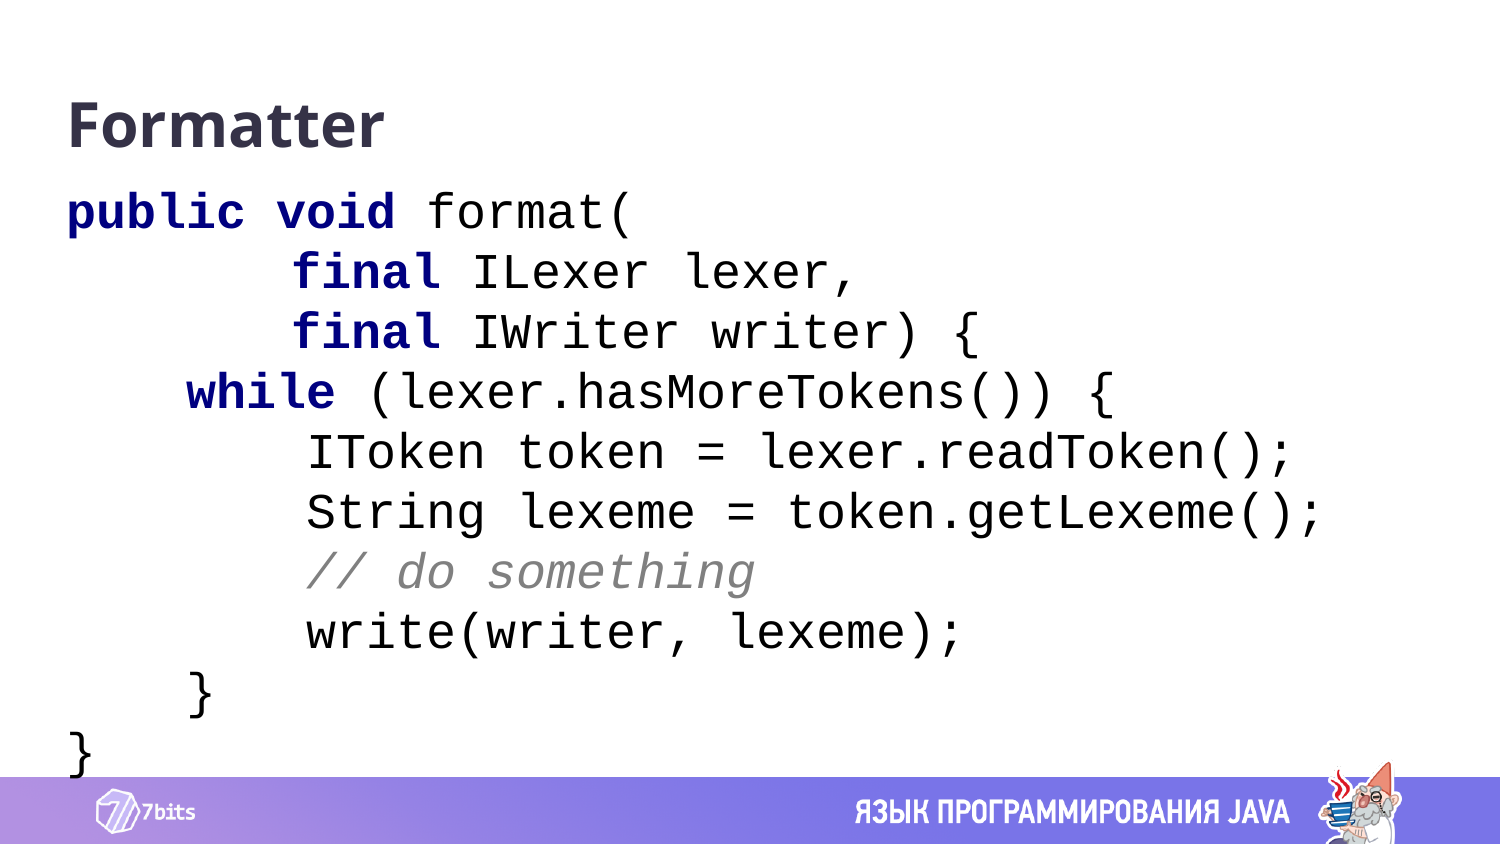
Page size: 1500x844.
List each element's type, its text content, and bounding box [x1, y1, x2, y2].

list public void format( final ILexer lexer, final IWriter writer) { while (lexer.hasMoreTokens()) { IToken token = lexer.readToken(); String lexeme = token.getLexeme(); // do something write(writer, lexeme); } } [51, 163, 1449, 745]
picture [0, 717, 1500, 844]
title Formatter [51, 69, 1449, 163]
